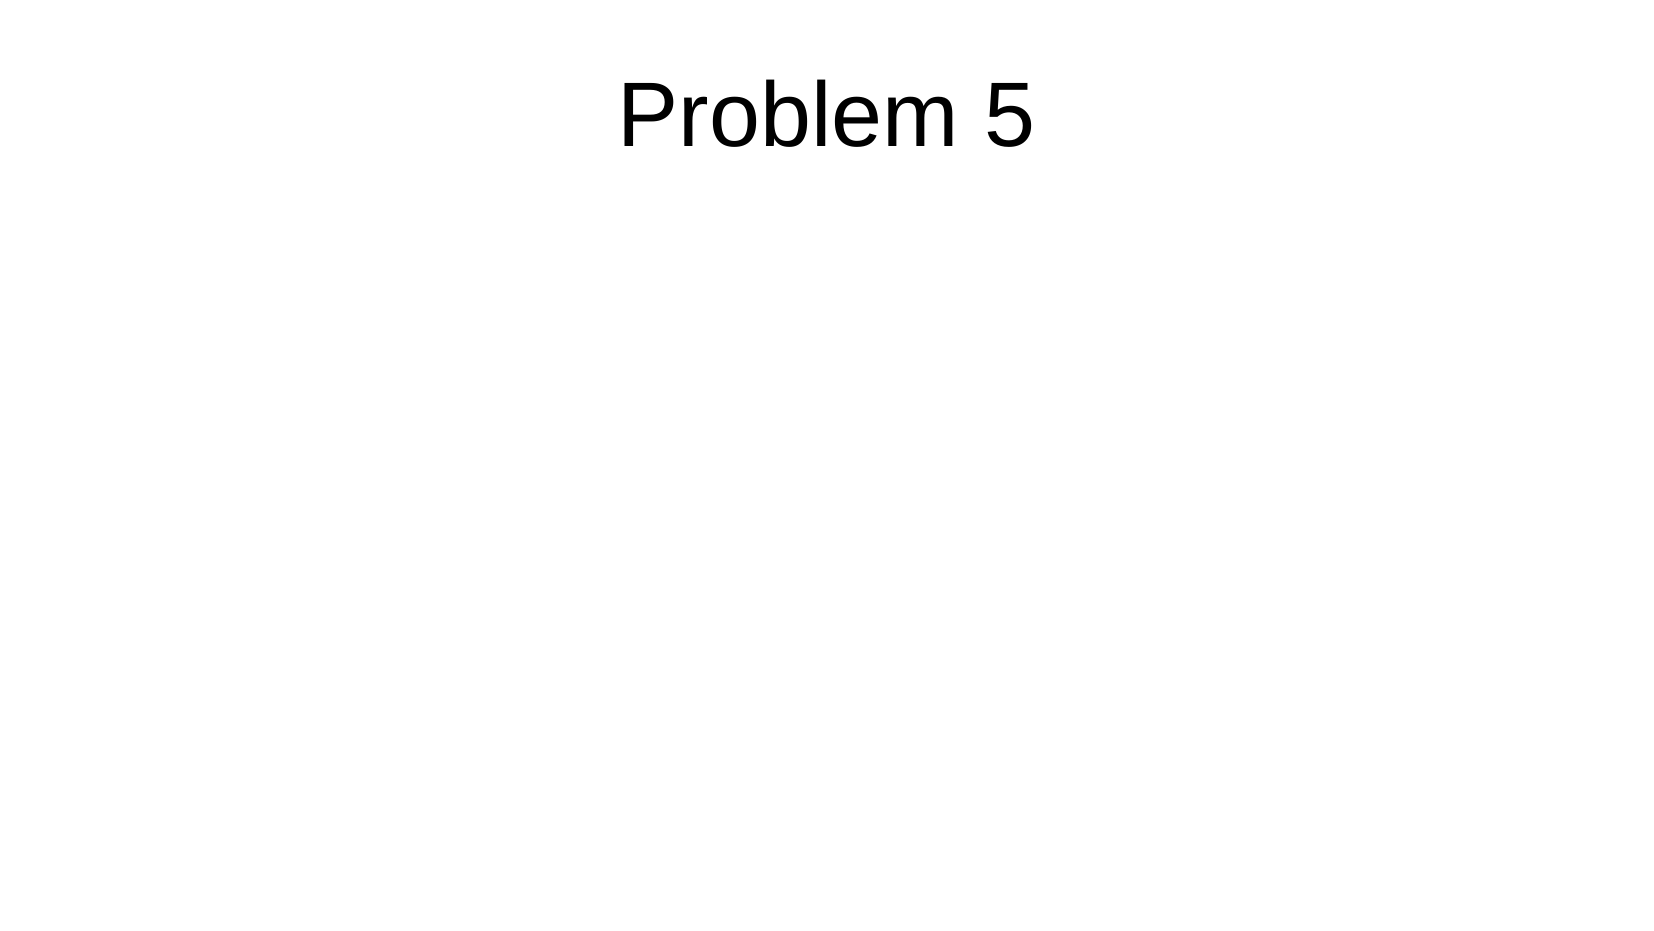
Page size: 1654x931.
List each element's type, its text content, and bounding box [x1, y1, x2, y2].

title Problem 5 [82, 37, 1571, 193]
